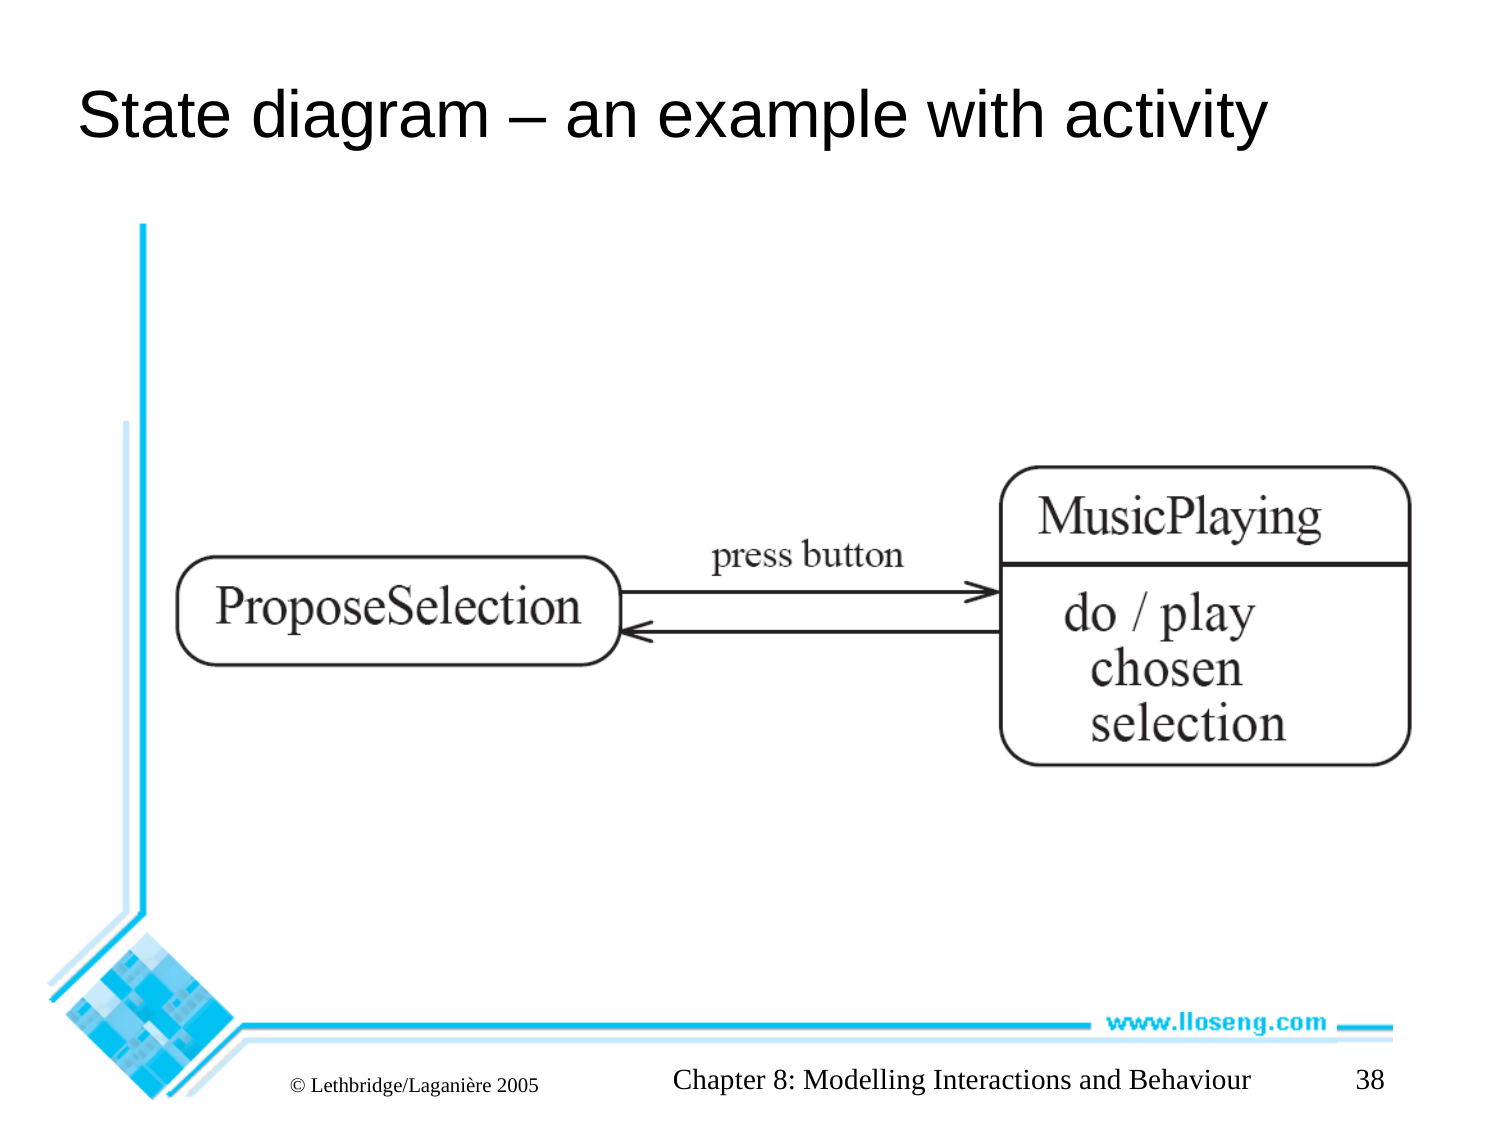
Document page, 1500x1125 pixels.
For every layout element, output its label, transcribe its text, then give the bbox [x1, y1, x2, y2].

text_box <number> [1325, 1050, 1401, 1125]
picture [35, 212, 1393, 1102]
picture [174, 463, 1413, 774]
text_box Chapter 8: Modelling Interactions and Behaviour [624, 1050, 1300, 1125]
text_box © Lethbridge/Laganière 2005 [275, 1062, 601, 1125]
title State diagram – an example with activity [62, 37, 1413, 188]
